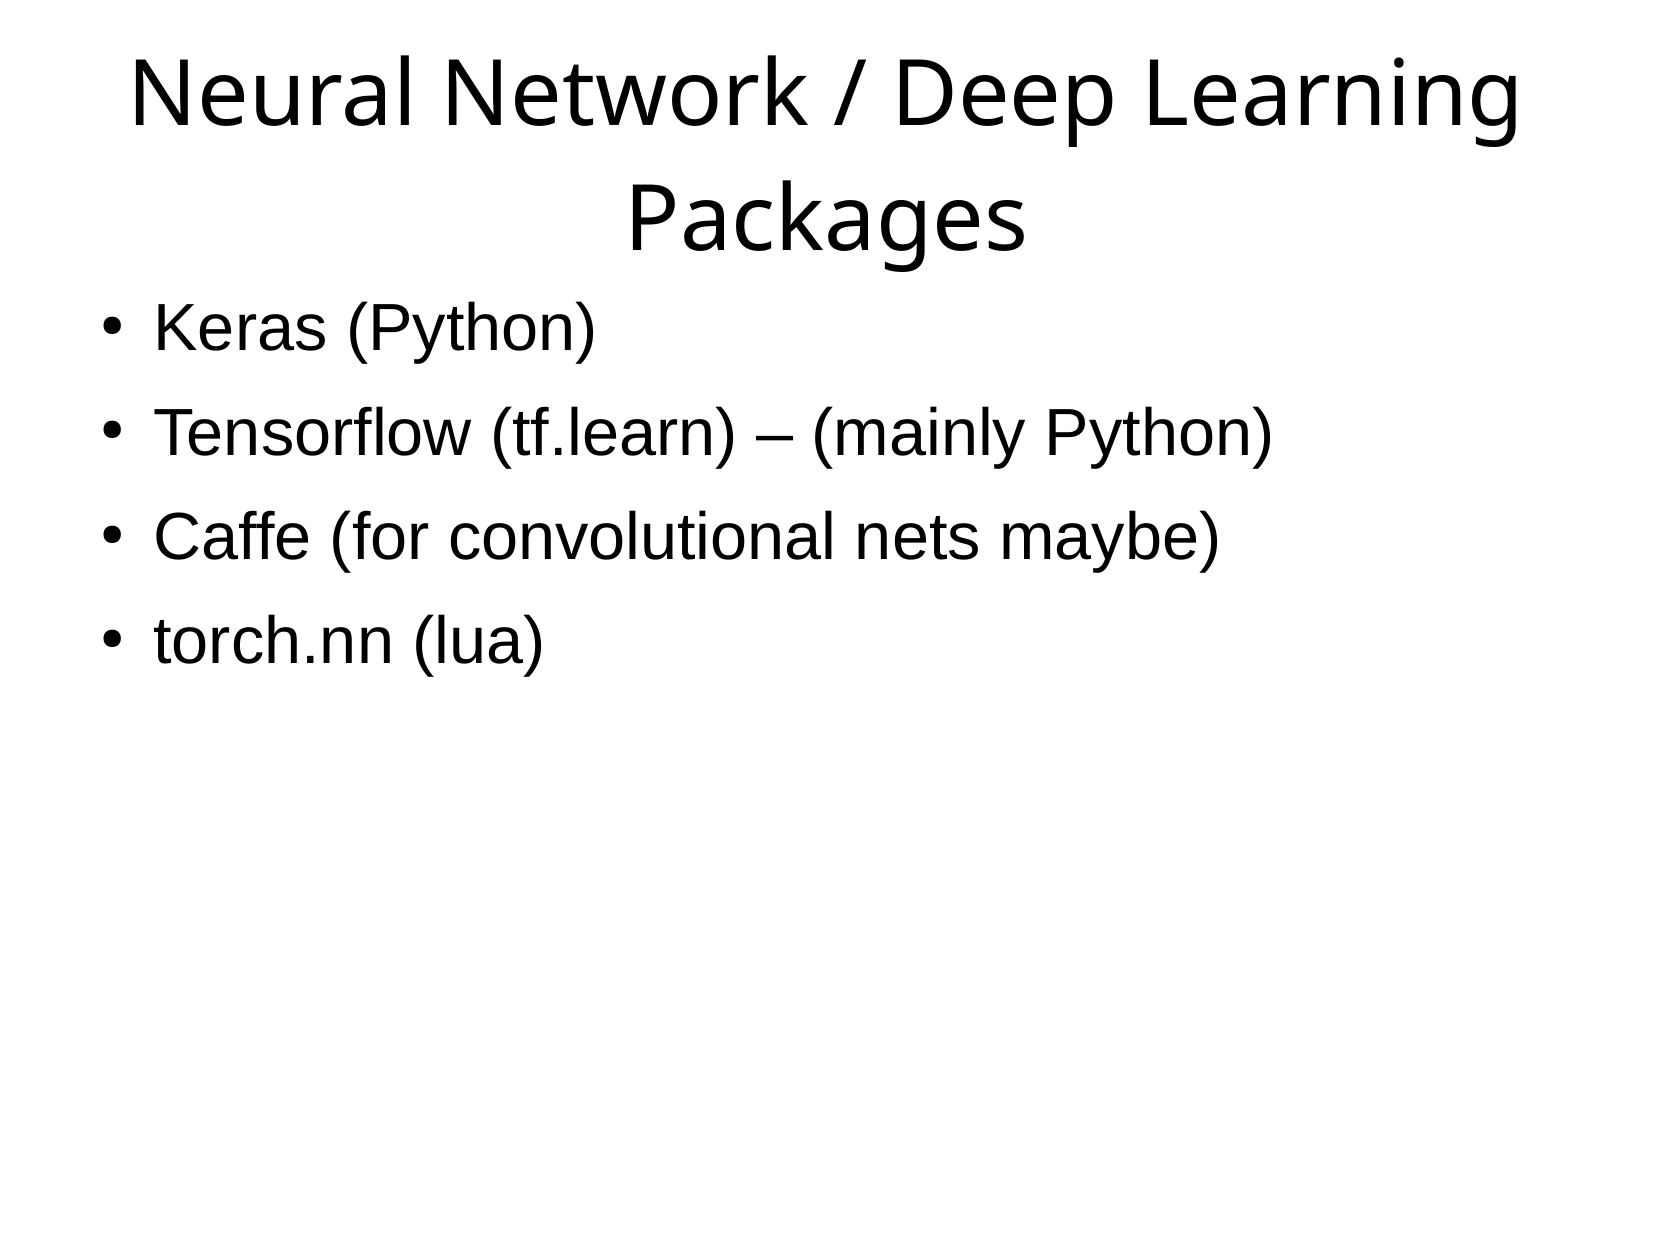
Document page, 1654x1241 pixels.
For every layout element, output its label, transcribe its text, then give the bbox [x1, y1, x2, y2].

list Keras (Python) Tensorflow (tf.learn) – (mainly Python) Caffe (for convolutional nets maybe) torch.nn (lua) [82, 290, 1571, 1010]
title Neural Network / Deep Learning Packages [82, 49, 1571, 257]
